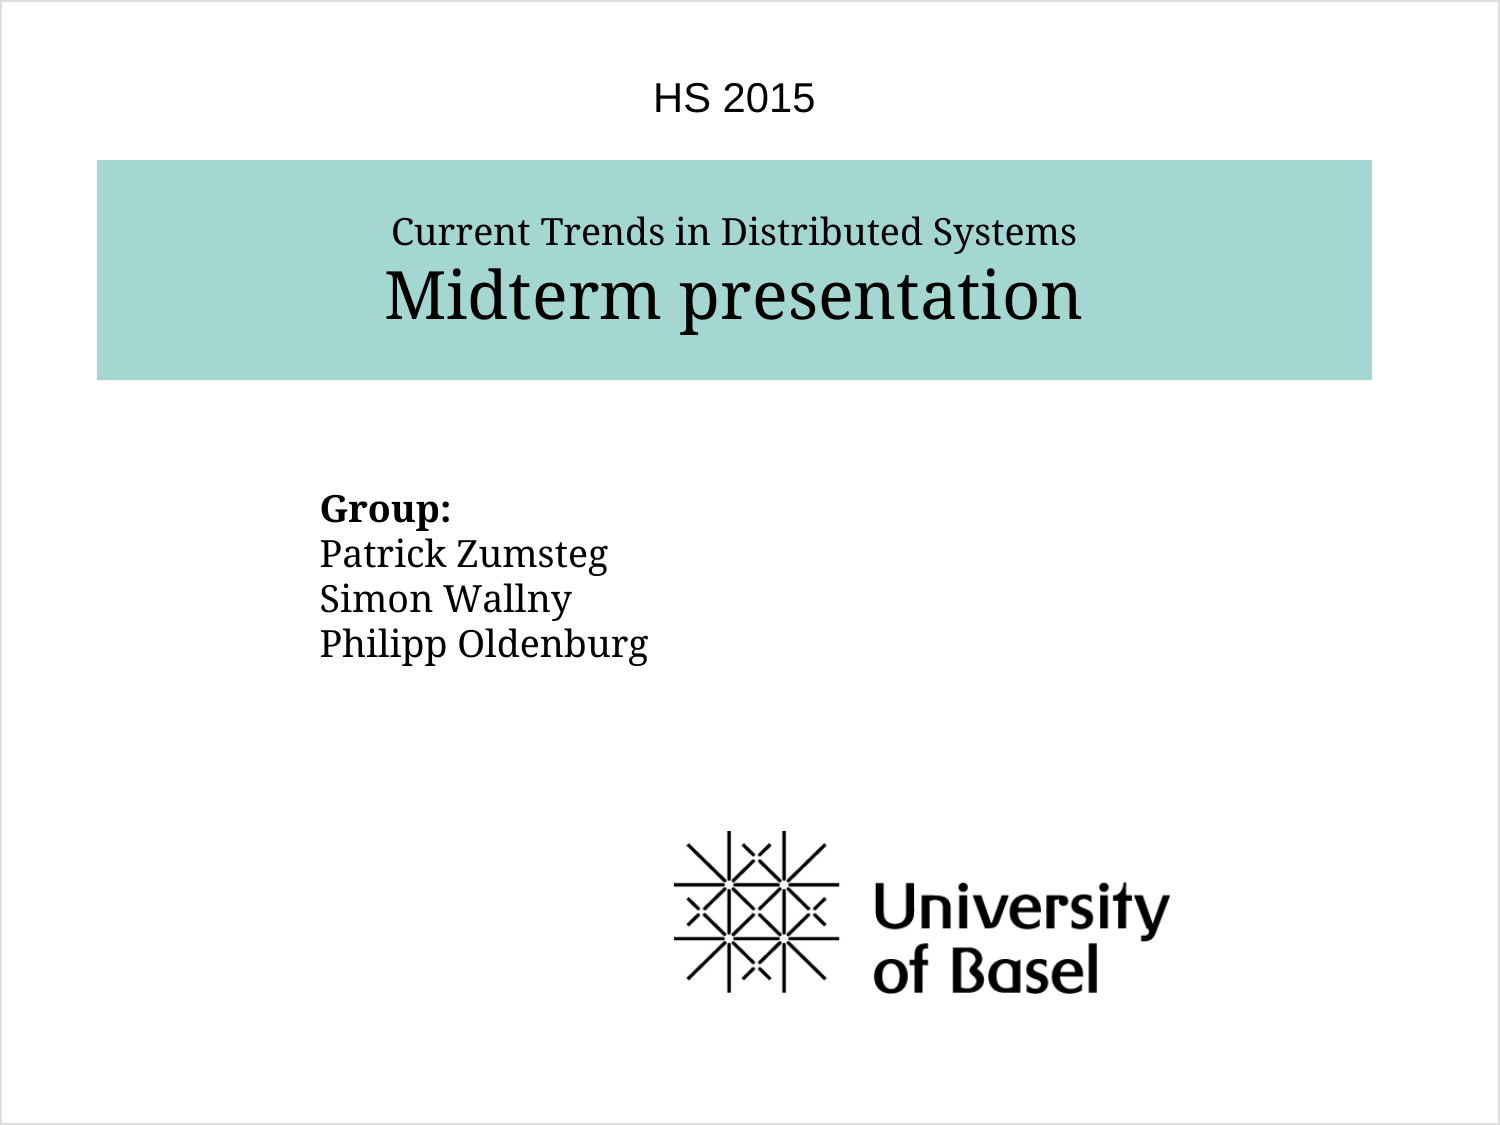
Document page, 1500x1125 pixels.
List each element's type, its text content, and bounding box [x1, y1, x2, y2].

text_box Current Trends in Distributed Systems Midterm presentation [96, 160, 1372, 381]
picture [674, 831, 1170, 994]
text_box HS 2015 [209, 63, 1260, 139]
text_box Group: Patrick Zumsteg Simon Wallny Philipp Oldenburg [304, 476, 665, 673]
